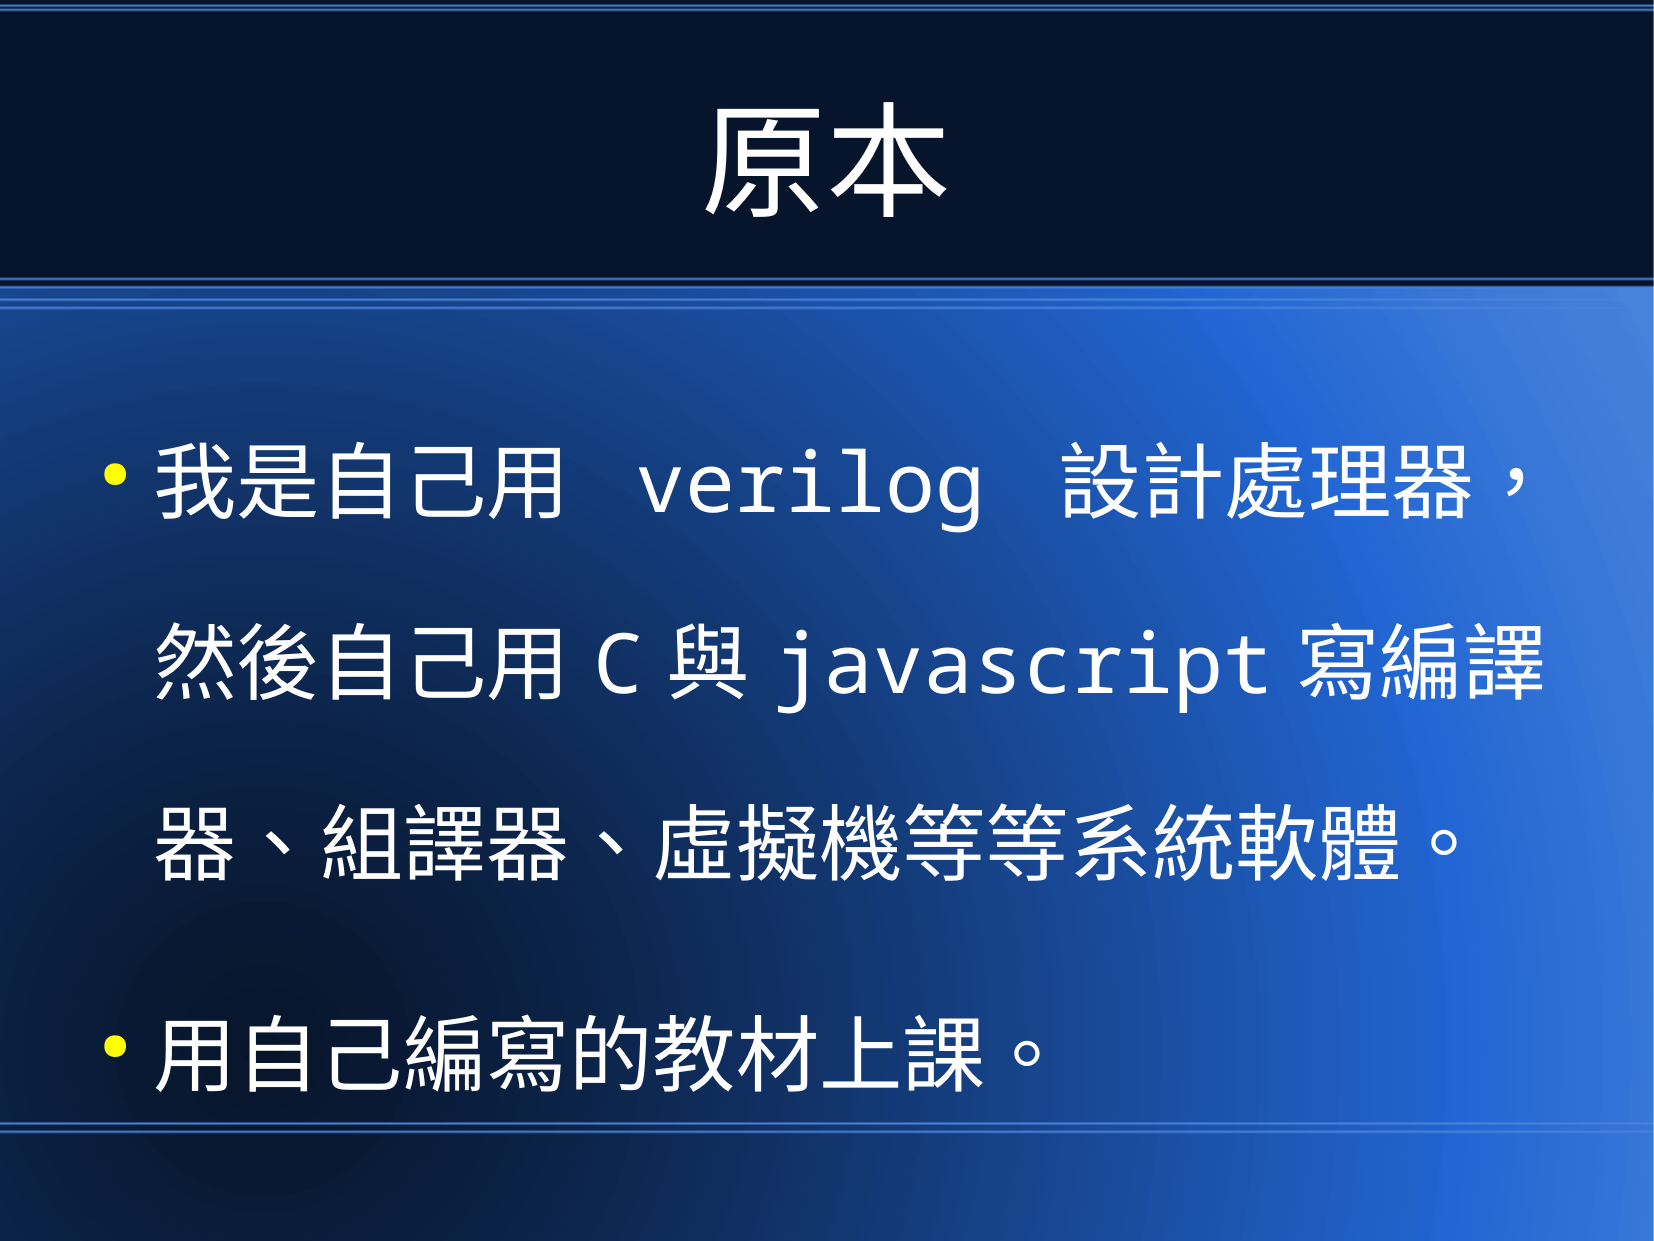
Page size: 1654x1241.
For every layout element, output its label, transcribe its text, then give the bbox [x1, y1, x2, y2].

list 我是自己用 verilog 設計處理器，然後自己用C與javascript寫編譯器、組譯器、虛擬機等等系統軟體。 用自己編寫的教材上課。 [82, 355, 1571, 1241]
picture [0, 0, 1654, 1241]
title 原本 [82, 49, 1571, 257]
